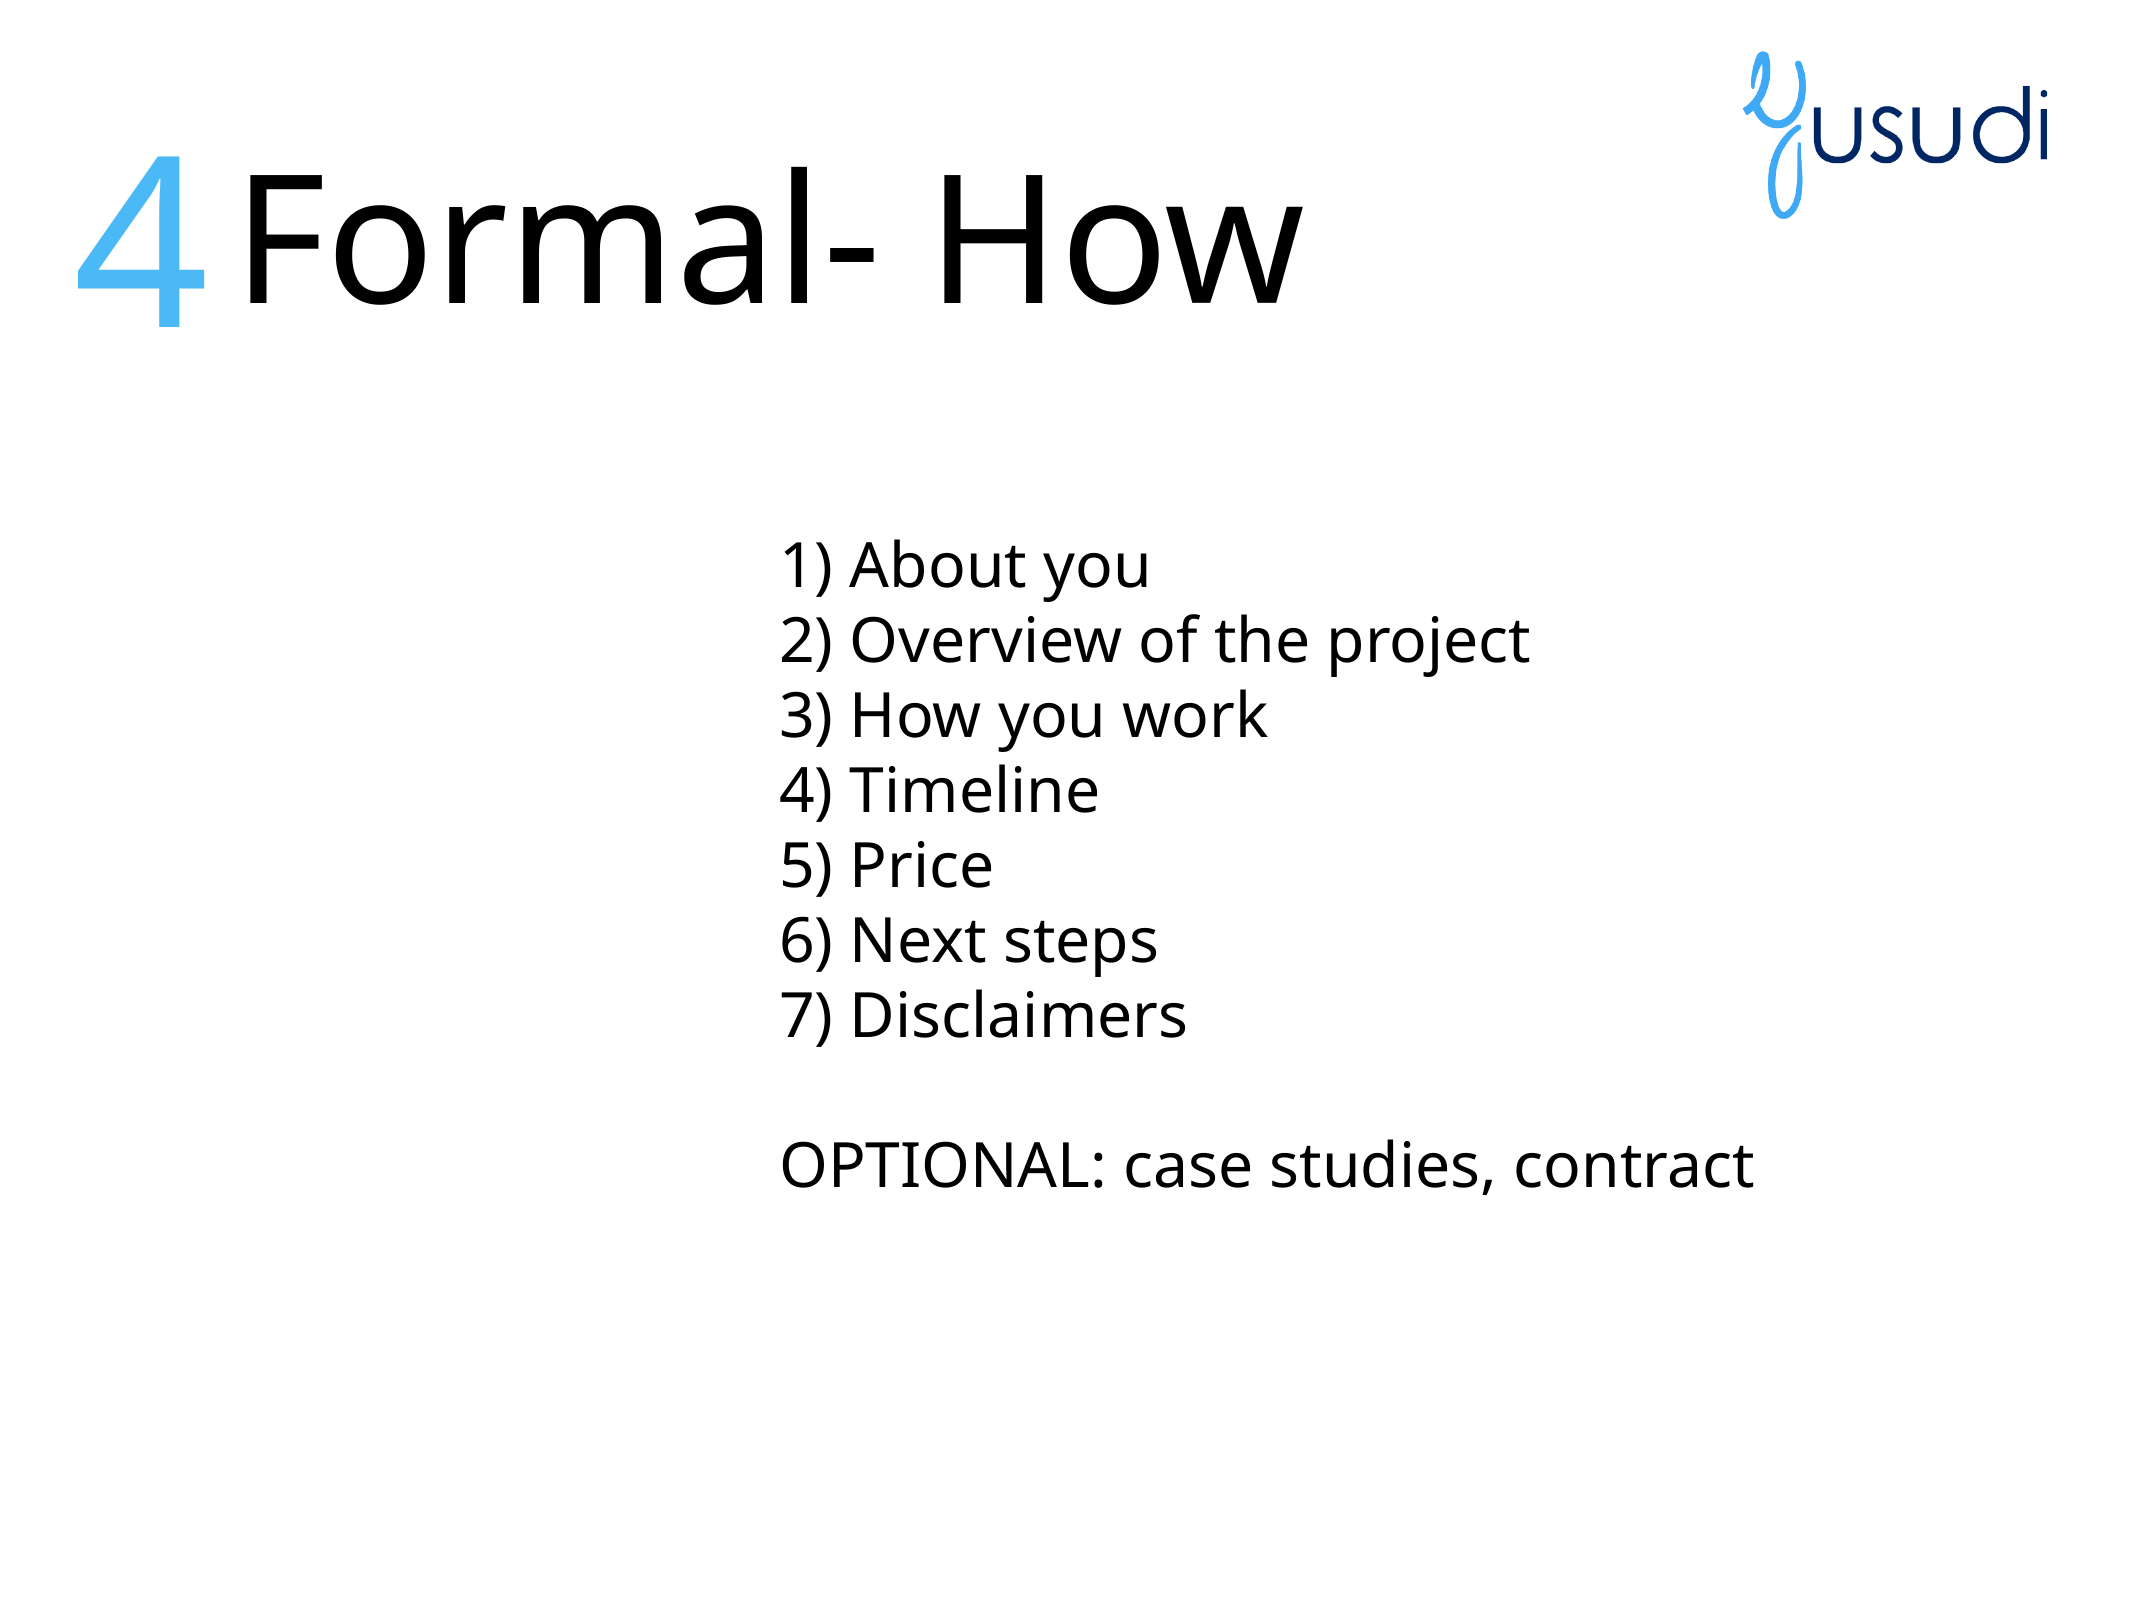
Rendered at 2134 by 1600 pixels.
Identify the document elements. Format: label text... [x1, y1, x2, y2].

picture [1740, 51, 2086, 219]
text_box 4 [65, 81, 218, 384]
text_box Formal- How [225, 116, 2080, 349]
text_box About you 2) Overview of the project 3) How you work 4) Timeline 5) Price 6) Next steps 7) Disclaimers OPTIONAL: case studies, contract [770, 516, 1765, 1321]
